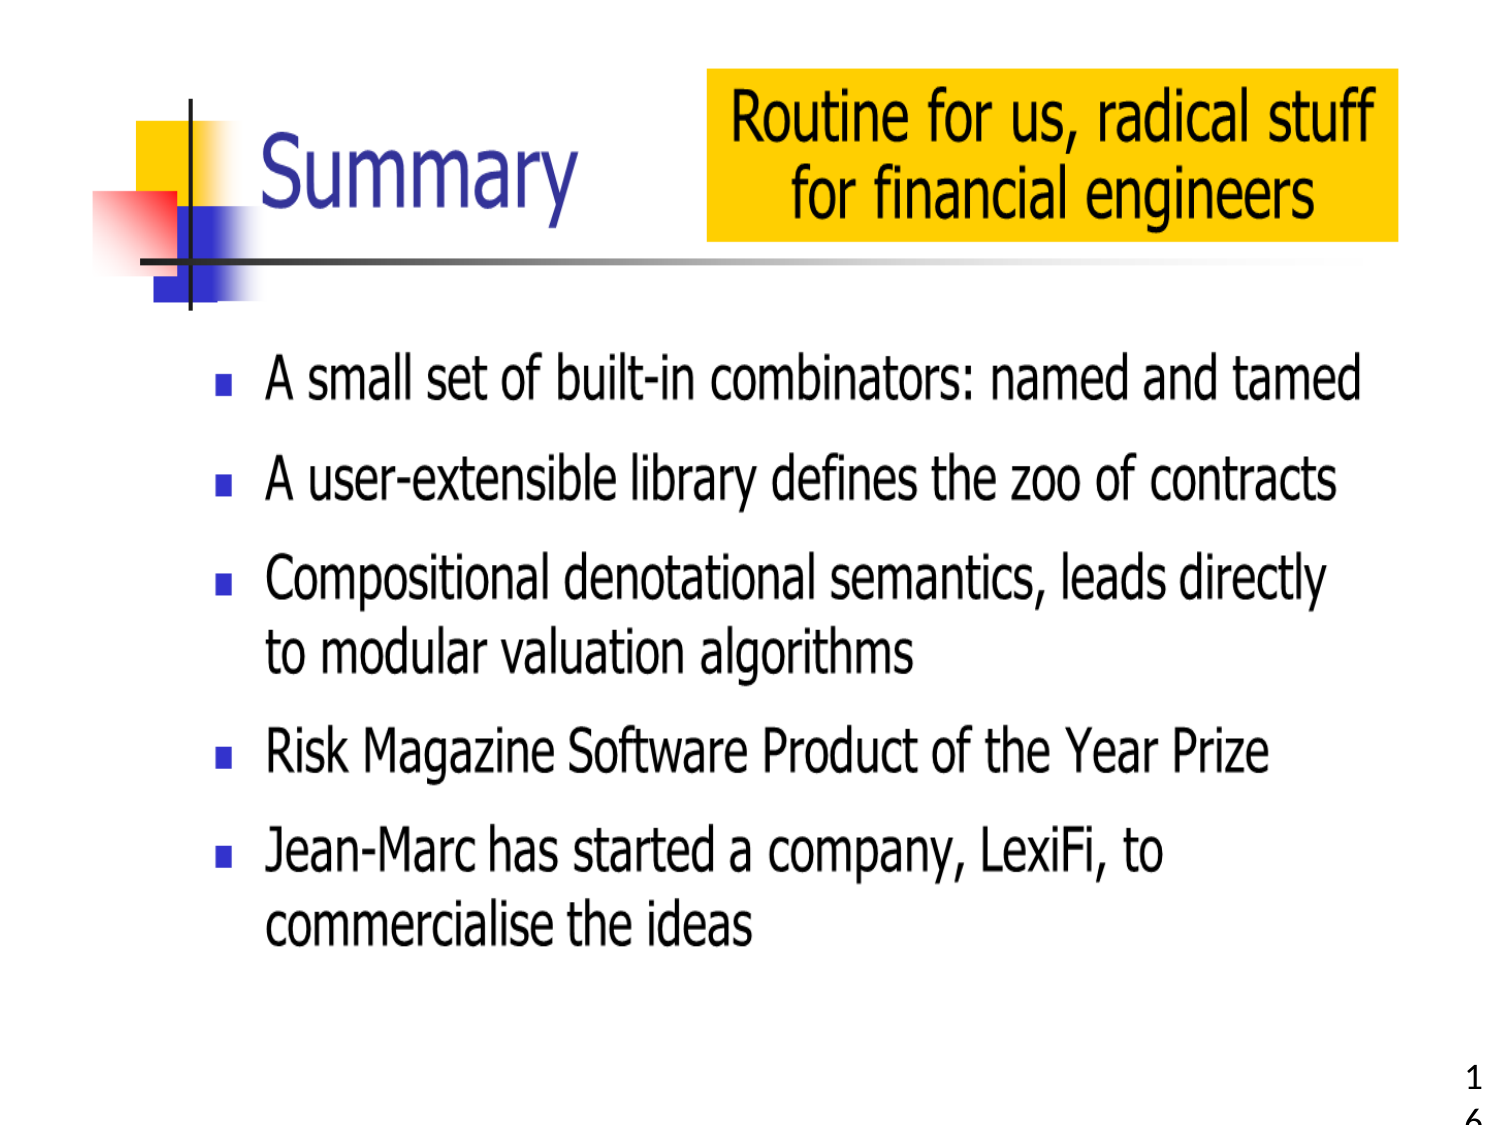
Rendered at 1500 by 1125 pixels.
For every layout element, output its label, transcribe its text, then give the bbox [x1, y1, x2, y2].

text_box 16 [1449, 1044, 1500, 1125]
picture [73, 0, 1450, 1106]
